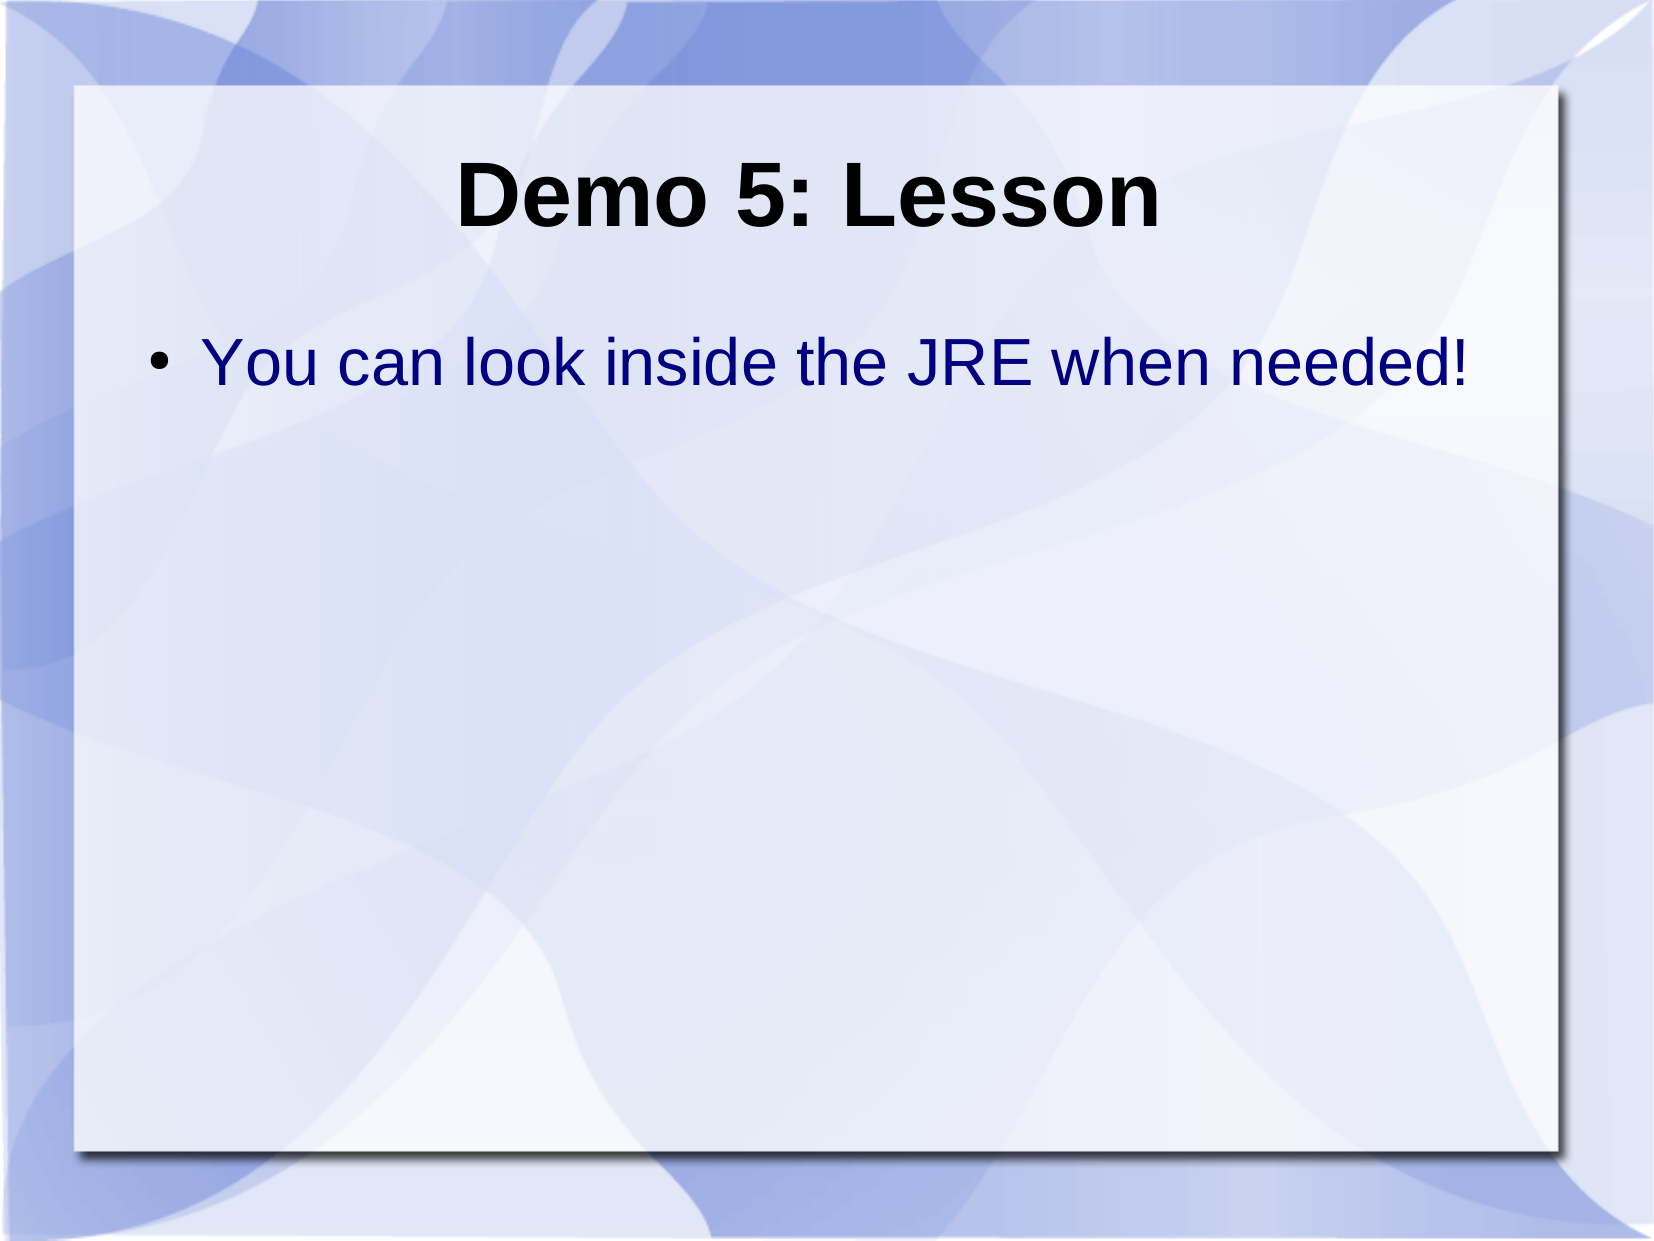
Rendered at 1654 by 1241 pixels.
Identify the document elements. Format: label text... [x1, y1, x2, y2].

list You can look inside the JRE when needed! [129, 324, 1489, 1129]
picture [0, 0, 1654, 1241]
title Demo 5: Lesson [82, 98, 1536, 291]
